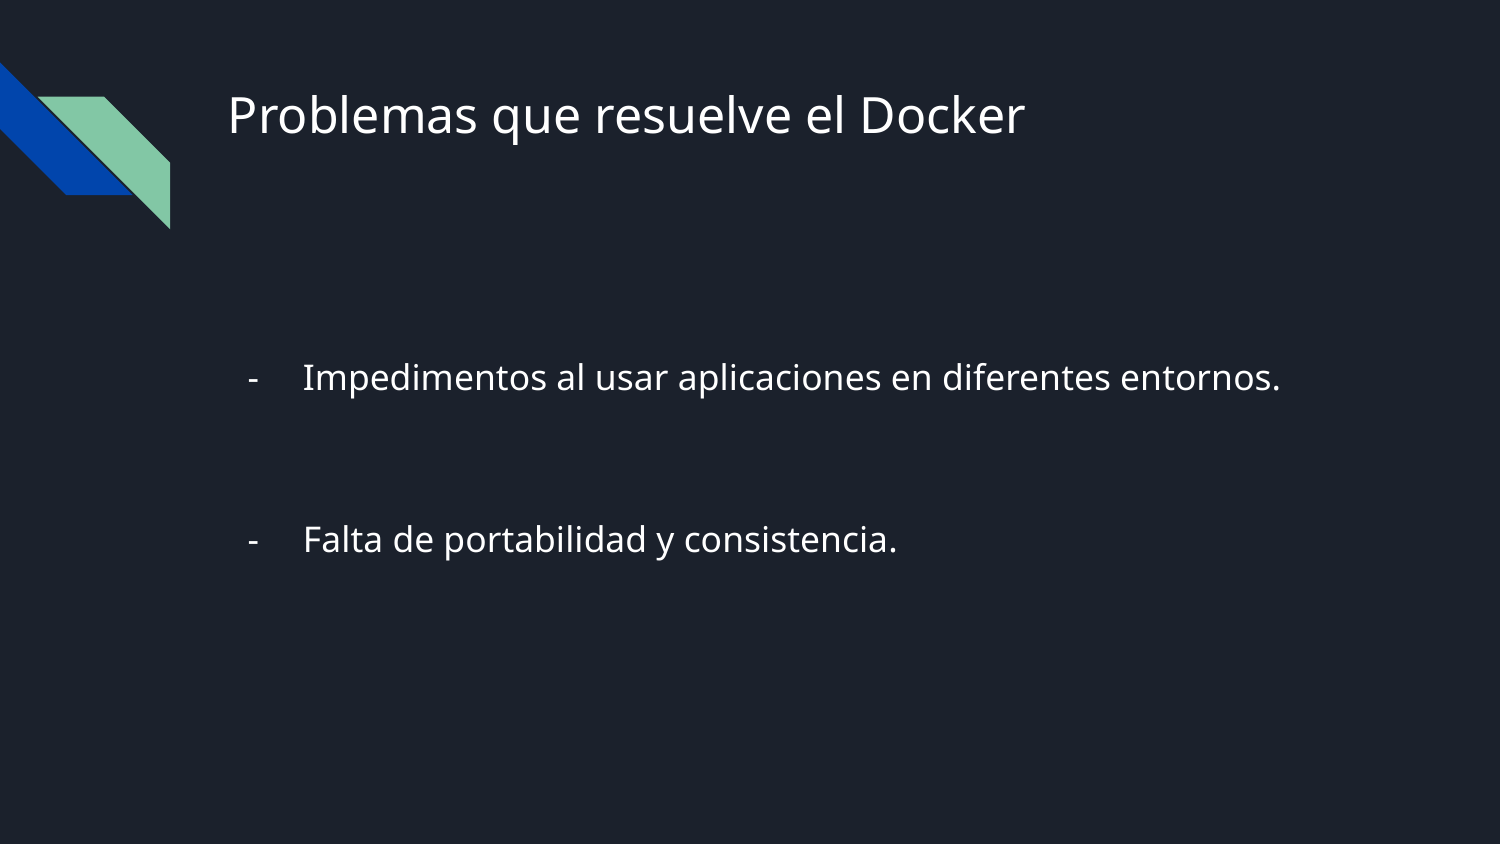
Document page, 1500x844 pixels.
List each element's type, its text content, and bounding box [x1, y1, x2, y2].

title Problemas que resuelve el Docker [212, 64, 1368, 215]
list Impedimentos al usar aplicaciones en diferentes entornos. Falta de portabilidad y consistencia. [212, 257, 1368, 735]
